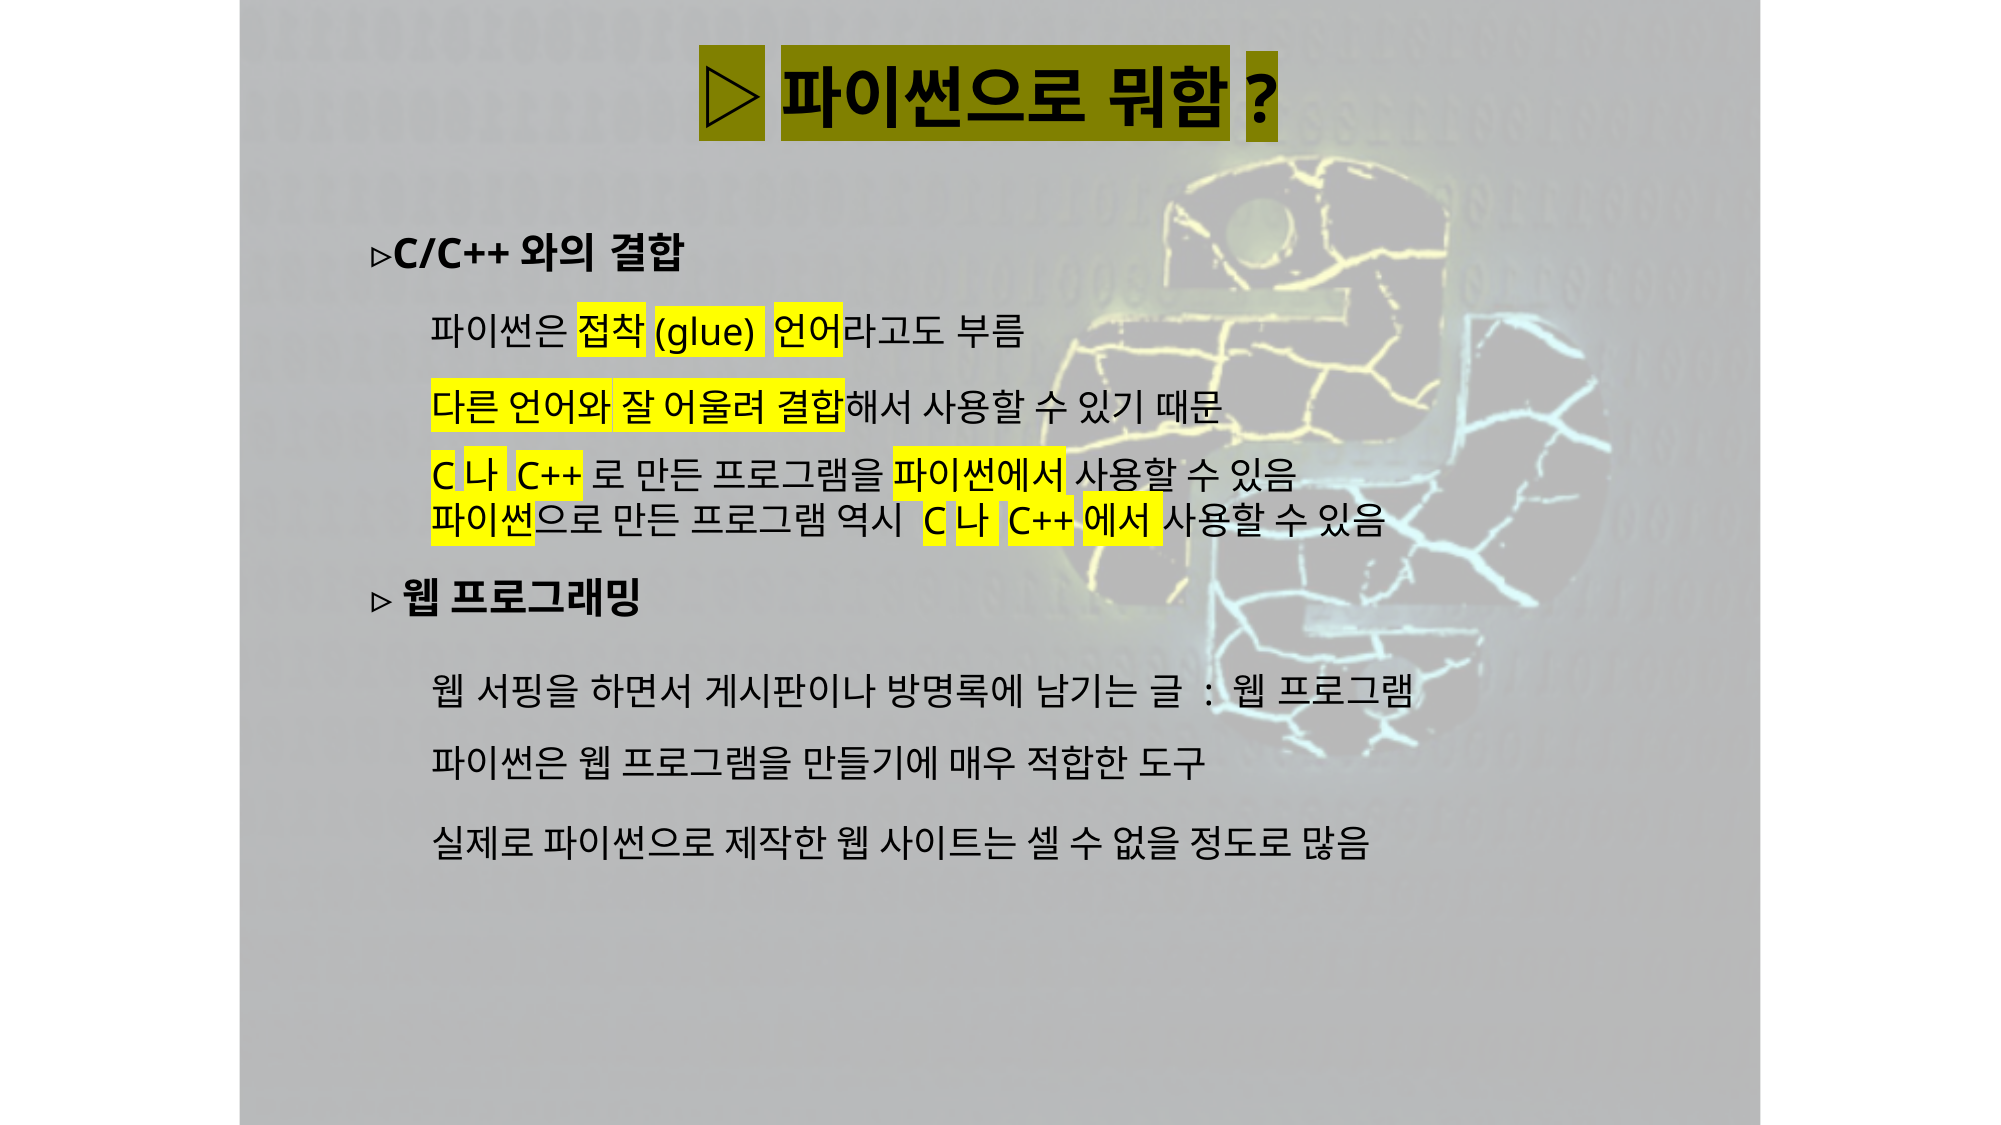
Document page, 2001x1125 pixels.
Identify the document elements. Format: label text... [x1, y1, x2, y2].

text_box ▹C/C++와의 결합 [356, 219, 1526, 336]
text_box 웹 서핑을 하면서 게시판이나 방명록에 남기는 글 : 웹 프로그램 [416, 660, 1720, 722]
text_box ▹웹 프로그래밍 [356, 564, 1527, 630]
text_box 다른 언어와 잘 어울려 결합해서 사용할 수 있기 때문 [416, 376, 1579, 438]
text_box ▷파이썬으로 뭐함? [683, 47, 1405, 144]
text_box 실제로 파이썬으로 제작한 웹 사이트는 셀 수 없을 정도로 많음 [416, 812, 1796, 874]
text_box 파이썬은 접착(glue) 언어라고도 부름 [415, 300, 1719, 362]
text_box 파이썬은 웹 프로그램을 만들기에 매우 적합한 도구 [416, 732, 1503, 794]
text_box C나 C++로 만든 프로그램을 파이썬에서 사용할 수 있음 파이썬으로 만든 프로그램 역시 C나 C++에서 사용할 수 있음 [416, 444, 1551, 551]
text_box [35, 0, 1897, 1125]
